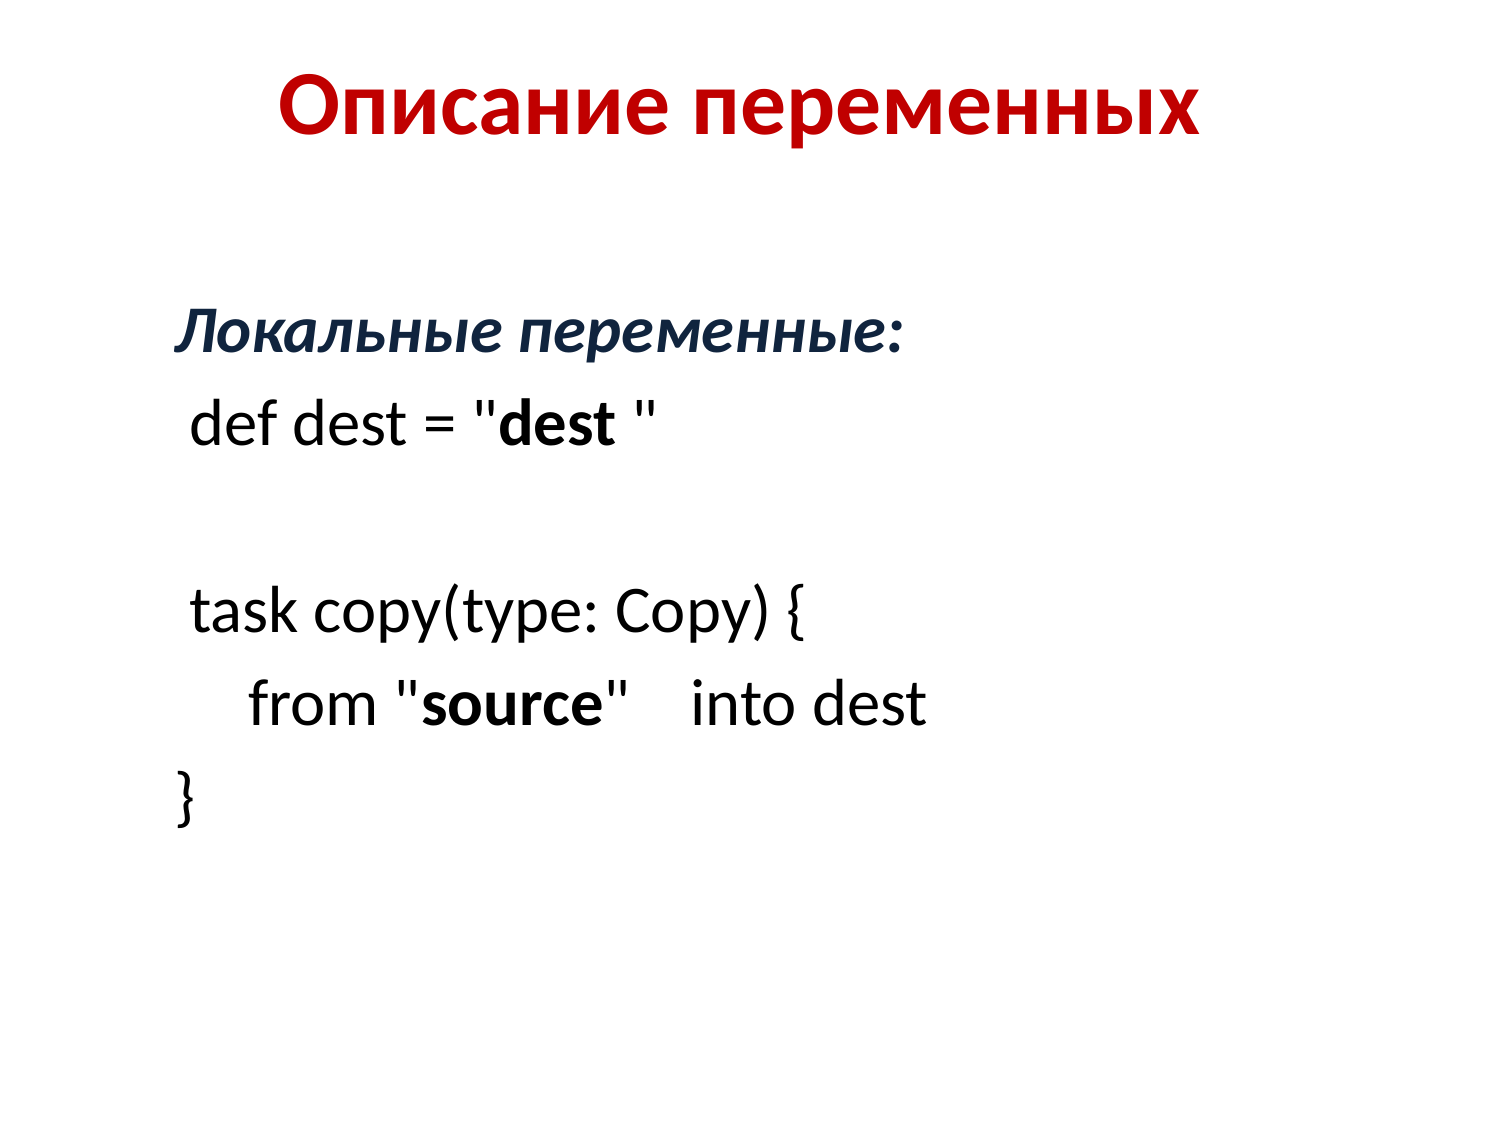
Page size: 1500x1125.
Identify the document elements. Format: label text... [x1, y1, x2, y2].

title Описание переменных [64, 4, 1415, 192]
list Локальные переменные: def dest = "dest " task copy(type: Copy) { from "source" into dest } [159, 184, 1247, 1094]
